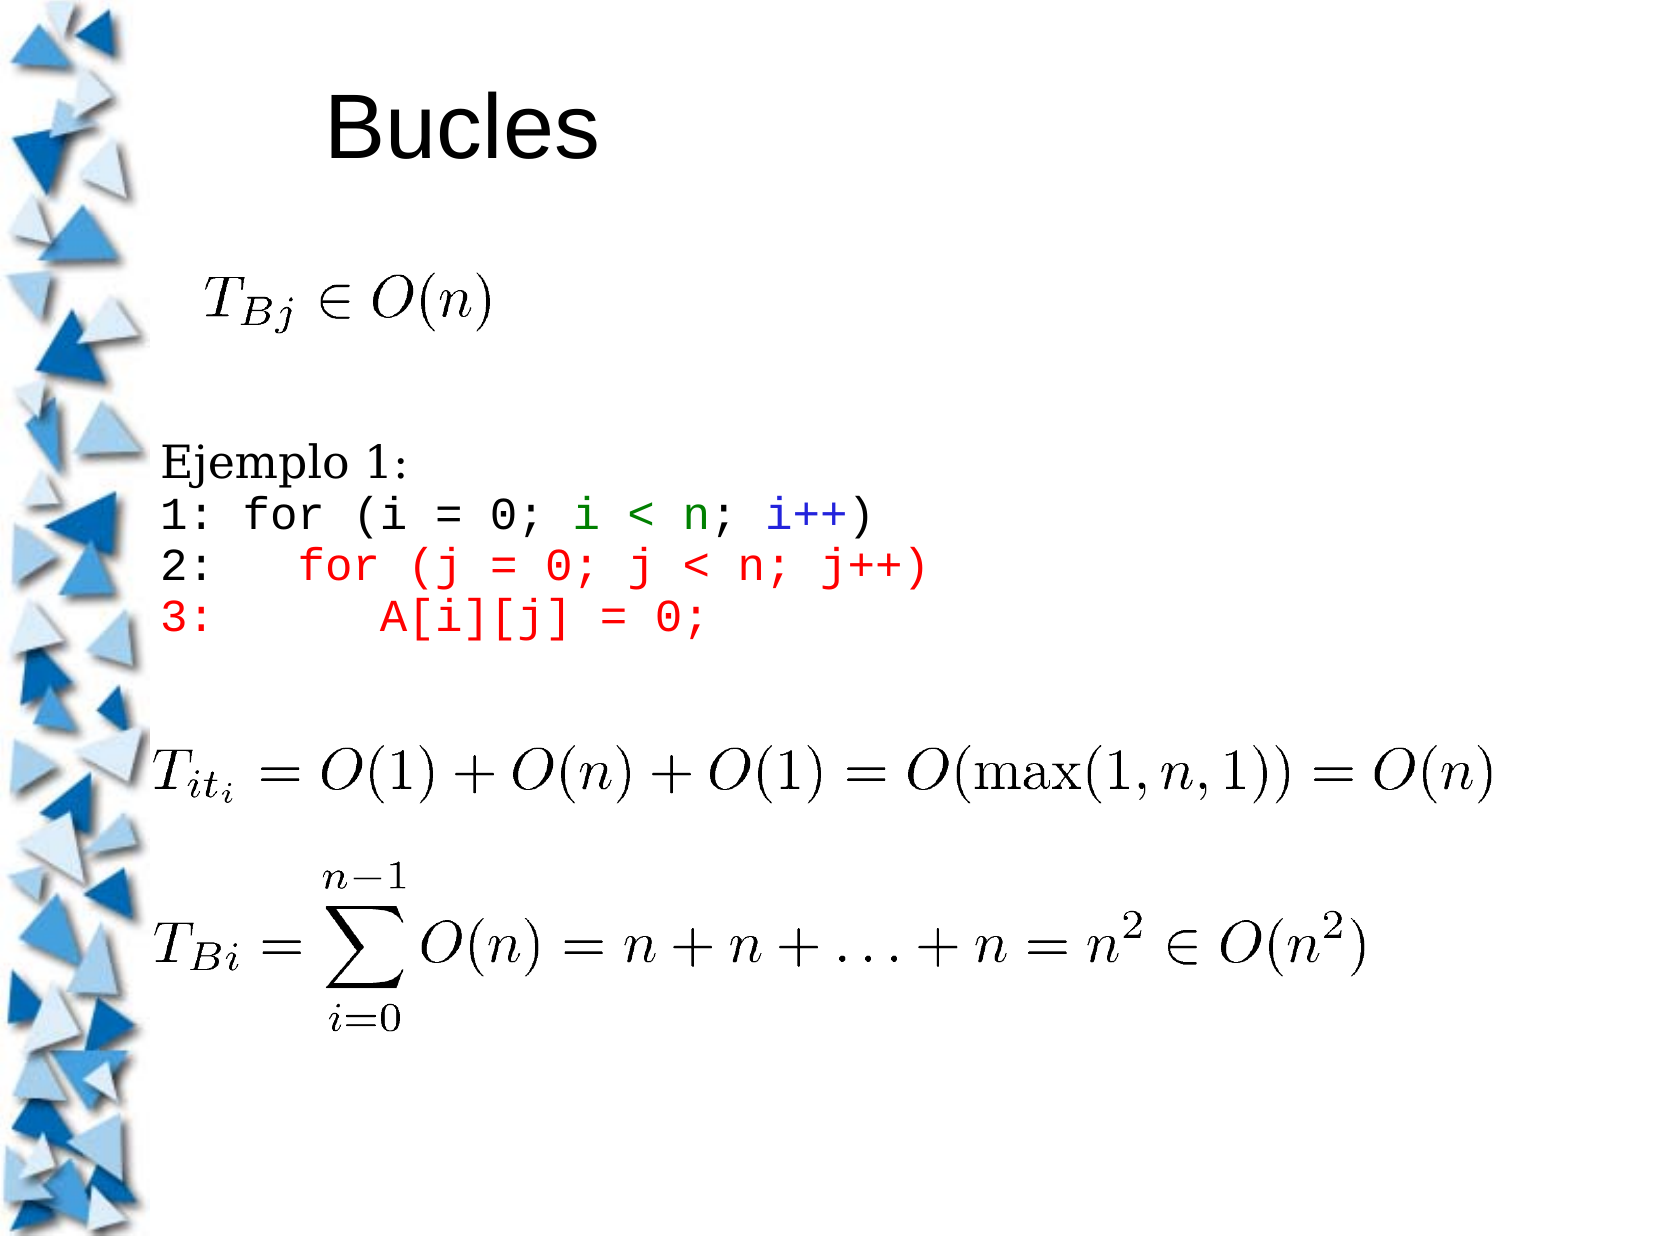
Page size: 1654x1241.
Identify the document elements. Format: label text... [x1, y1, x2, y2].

title Bucles [324, 18, 1581, 237]
picture [199, 265, 502, 336]
picture [0, 0, 1501, 1236]
text_box Ejemplo 1: 1: for (i = 0; i < n; i++) 2: for (j = 0; j < n; j++) 3: A[i][j] = 0; [145, 430, 946, 654]
